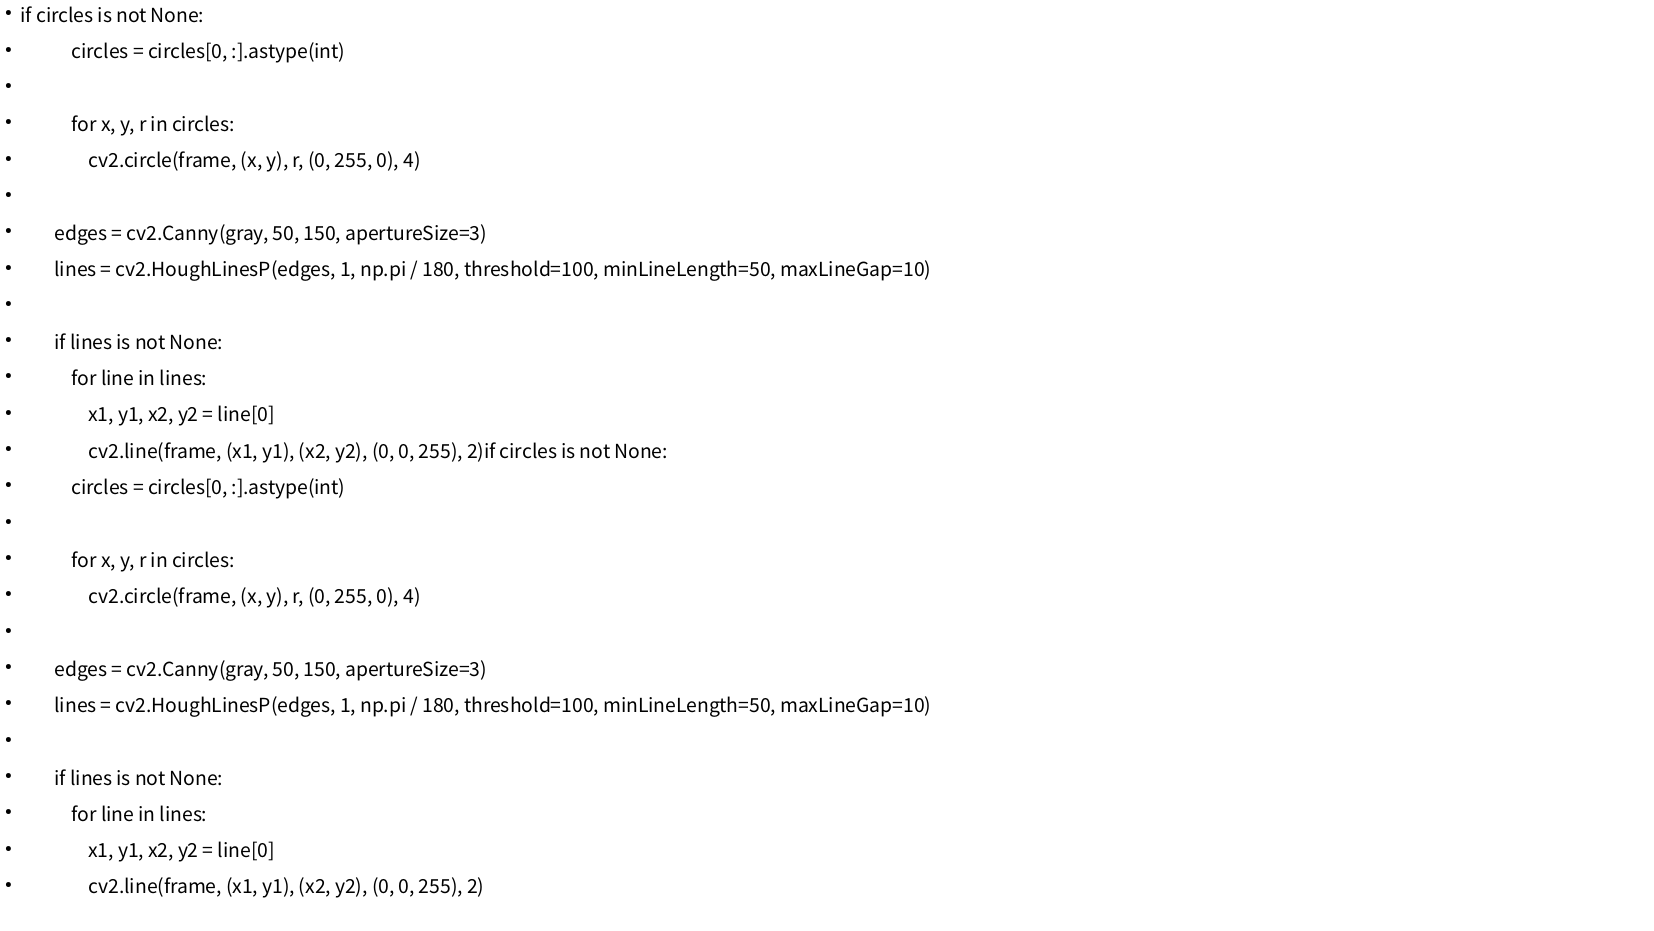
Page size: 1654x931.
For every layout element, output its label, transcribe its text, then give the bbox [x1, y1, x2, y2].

list if circles is not None: circles = circles[0, :].astype(int) for x, y, r in circles: cv2.circle(frame, (x, y), r, (0, 255, 0), 4) edges = cv2.Canny(gray, 50, 150, apertureSize=3) lines = cv2.HoughLinesP(edges, 1, np.pi / 180, threshold=100, minLineLength=50, maxLineGap=10) if lines is not None: for line in lines: x1, y1, x2, y2 = line[0] cv2.line(frame, (x1, y1), (x2, y2), (0, 0, 255), 2)if circles is not None: circles = circles[0, :].astype(int) for x, y, r in circles: cv2.circle(frame, (x, y), r, (0, 255, 0), 4) edges = cv2.Canny(gray, 50, 150, apertureSize=3) lines = cv2.HoughLinesP(edges, 1, np.pi / 180, threshold=100, minLineLength=50, maxLineGap=10) if lines is not None: for line in lines: x1, y1, x2, y2 = line[0] cv2.line(frame, (x1, y1), (x2, y2), (0, 0, 255), 2) [0, 0, 1654, 931]
